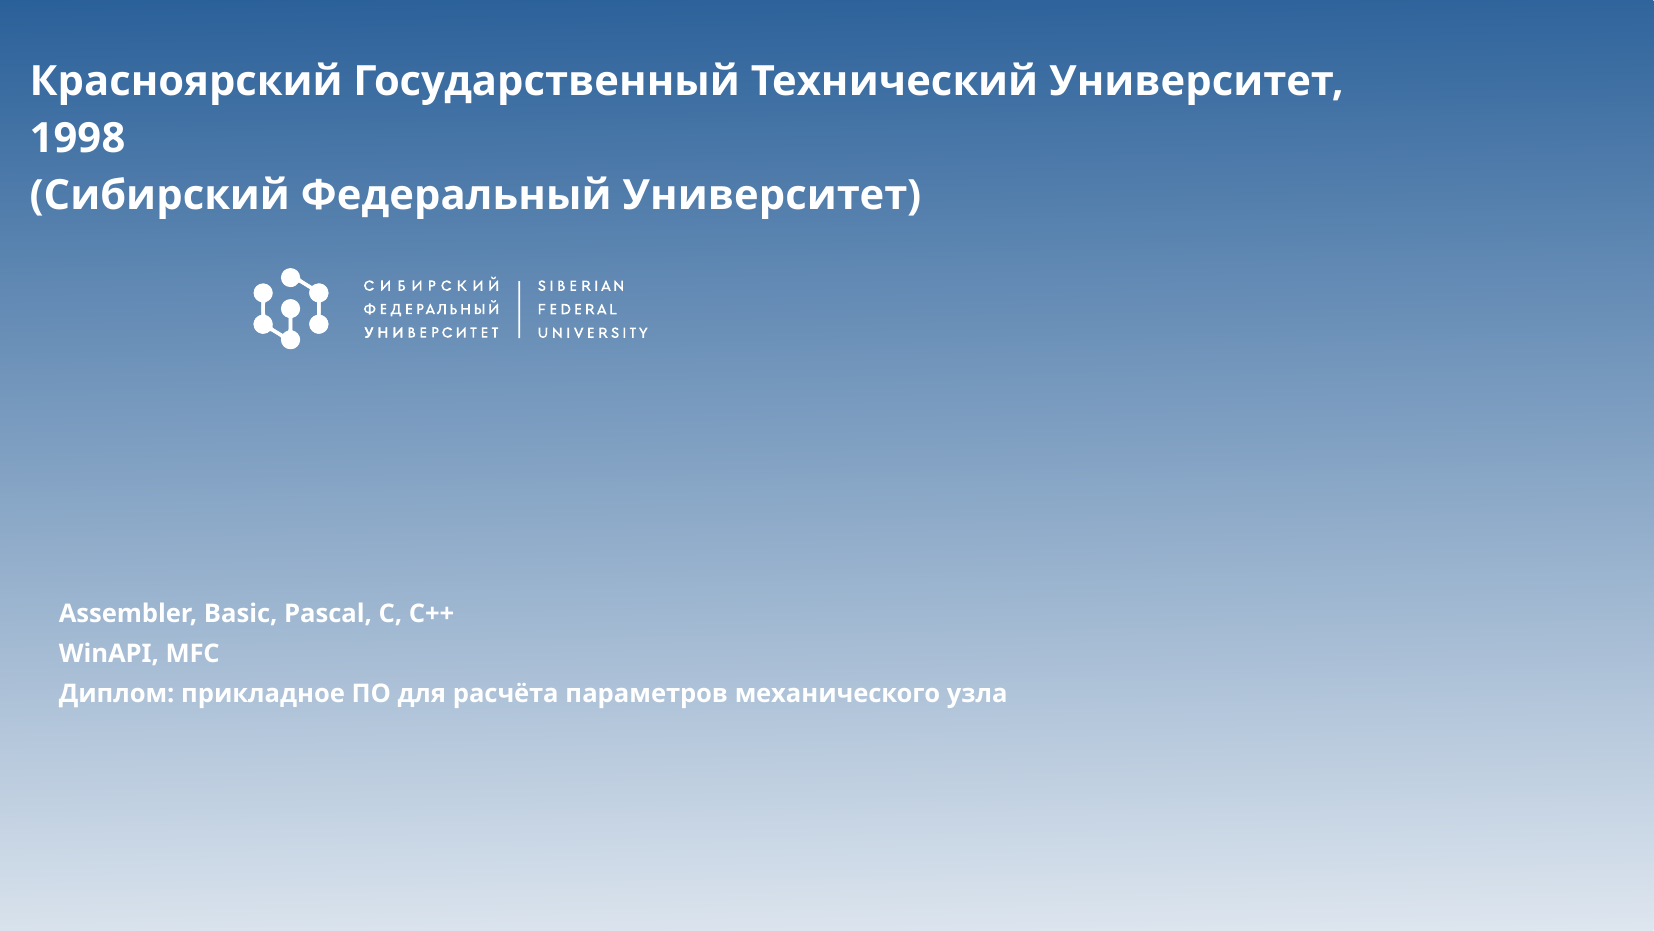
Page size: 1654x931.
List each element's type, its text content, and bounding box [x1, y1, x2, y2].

picture [251, 265, 650, 352]
subtitle Assembler, Basic, Pascal, C, C++ WinAPI, MFC Диплом: прикладное ПО для расчёта параметров механического узла [59, 590, 1034, 815]
title Красноярский Государственный Технический Университет, 1998 (Сибирский Федеральный Университет) [29, 35, 1447, 237]
